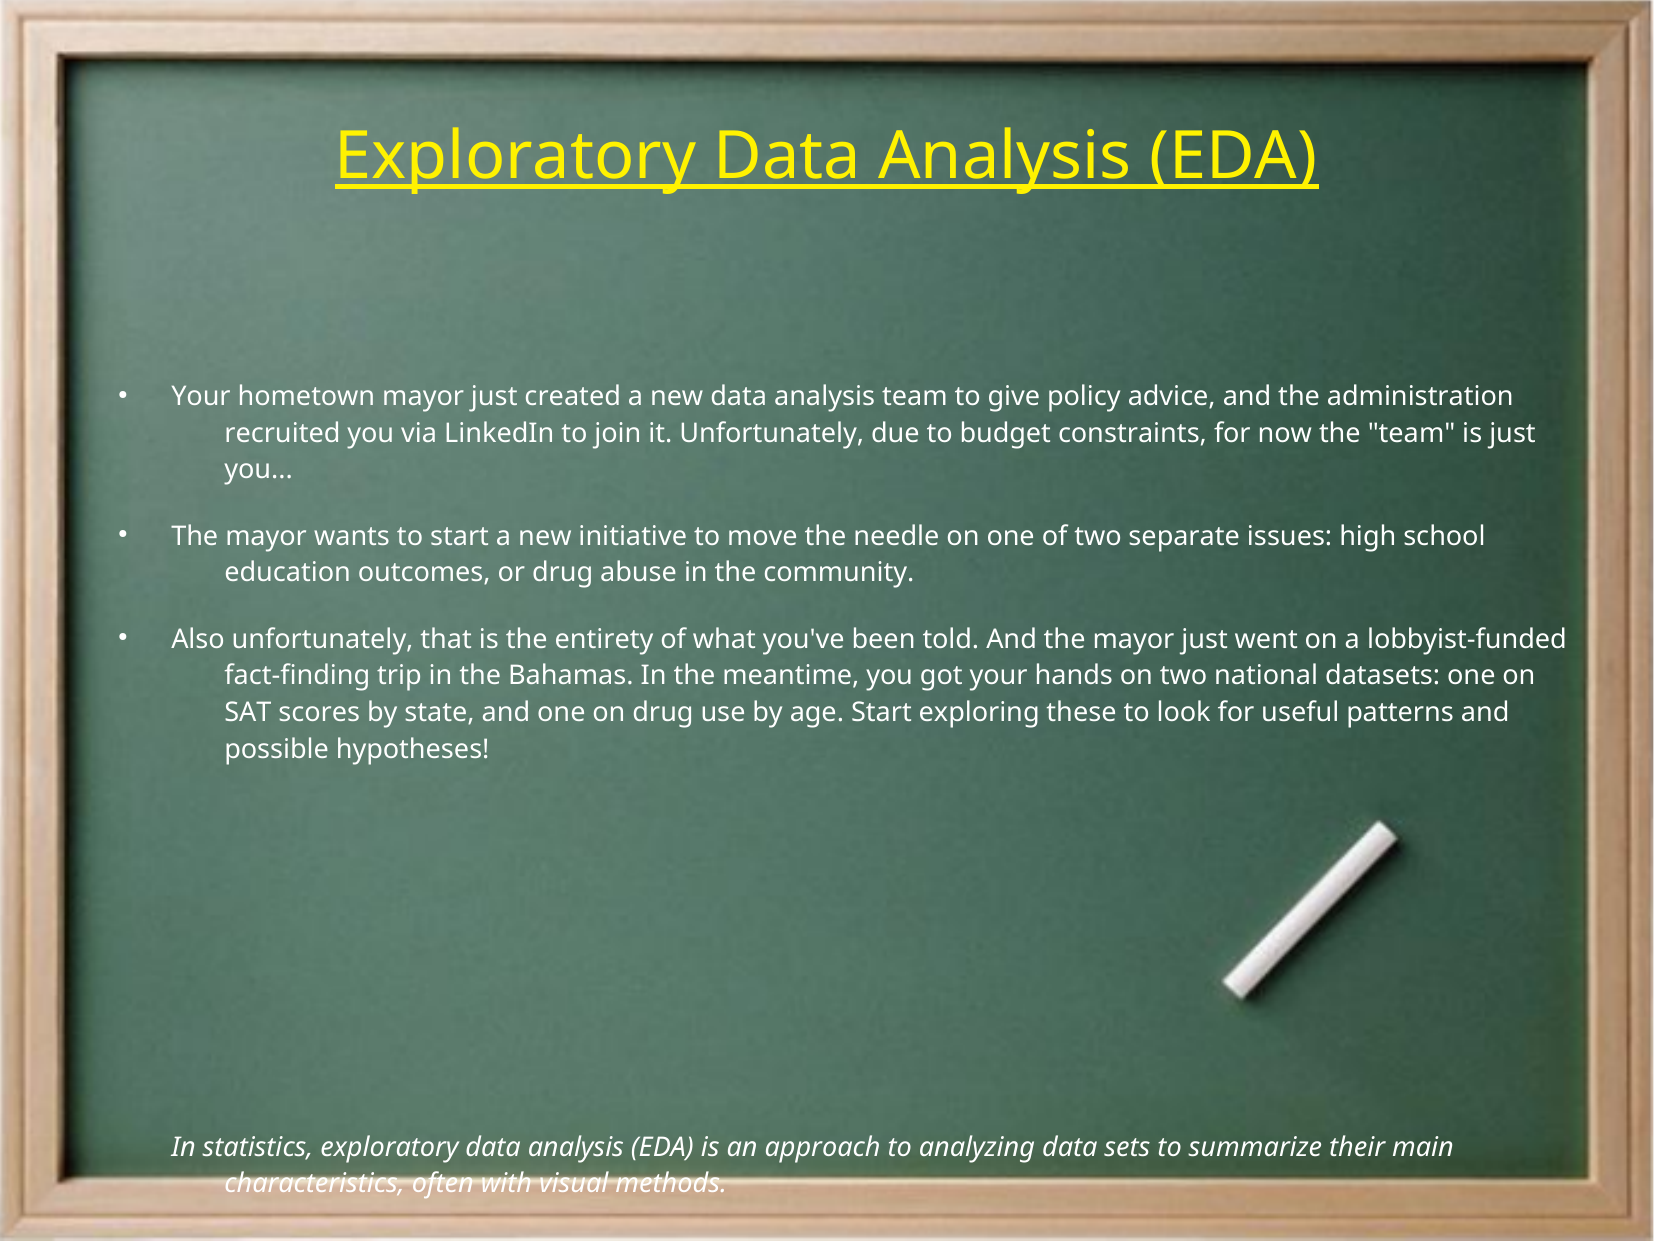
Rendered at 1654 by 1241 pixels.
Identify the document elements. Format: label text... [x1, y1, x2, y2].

list Your hometown mayor just created a new data analysis team to give policy advice, and the administration recruited you via LinkedIn to join it. Unfortunately, due to budget constraints, for now the "team" is just you... The mayor wants to start a new initiative to move the needle on one of two separate issues: high school education outcomes, or drug abuse in the community. Also unfortunately, that is the entirety of what you've been told. And the mayor just went on a lobbyist-funded fact-finding trip in the Bahamas. In the meantime, you got your hands on two national datasets: one on SAT scores by state, and one on drug use by age. Start exploring these to look for useful patterns and possible hypotheses! In statistics, exploratory data analysis (EDA) is an approach to analyzing data sets to summarize their main characteristics, often with visual methods. [82, 290, 1571, 1109]
picture [0, 0, 1654, 1241]
title Exploratory Data Analysis (EDA) [82, 49, 1571, 257]
